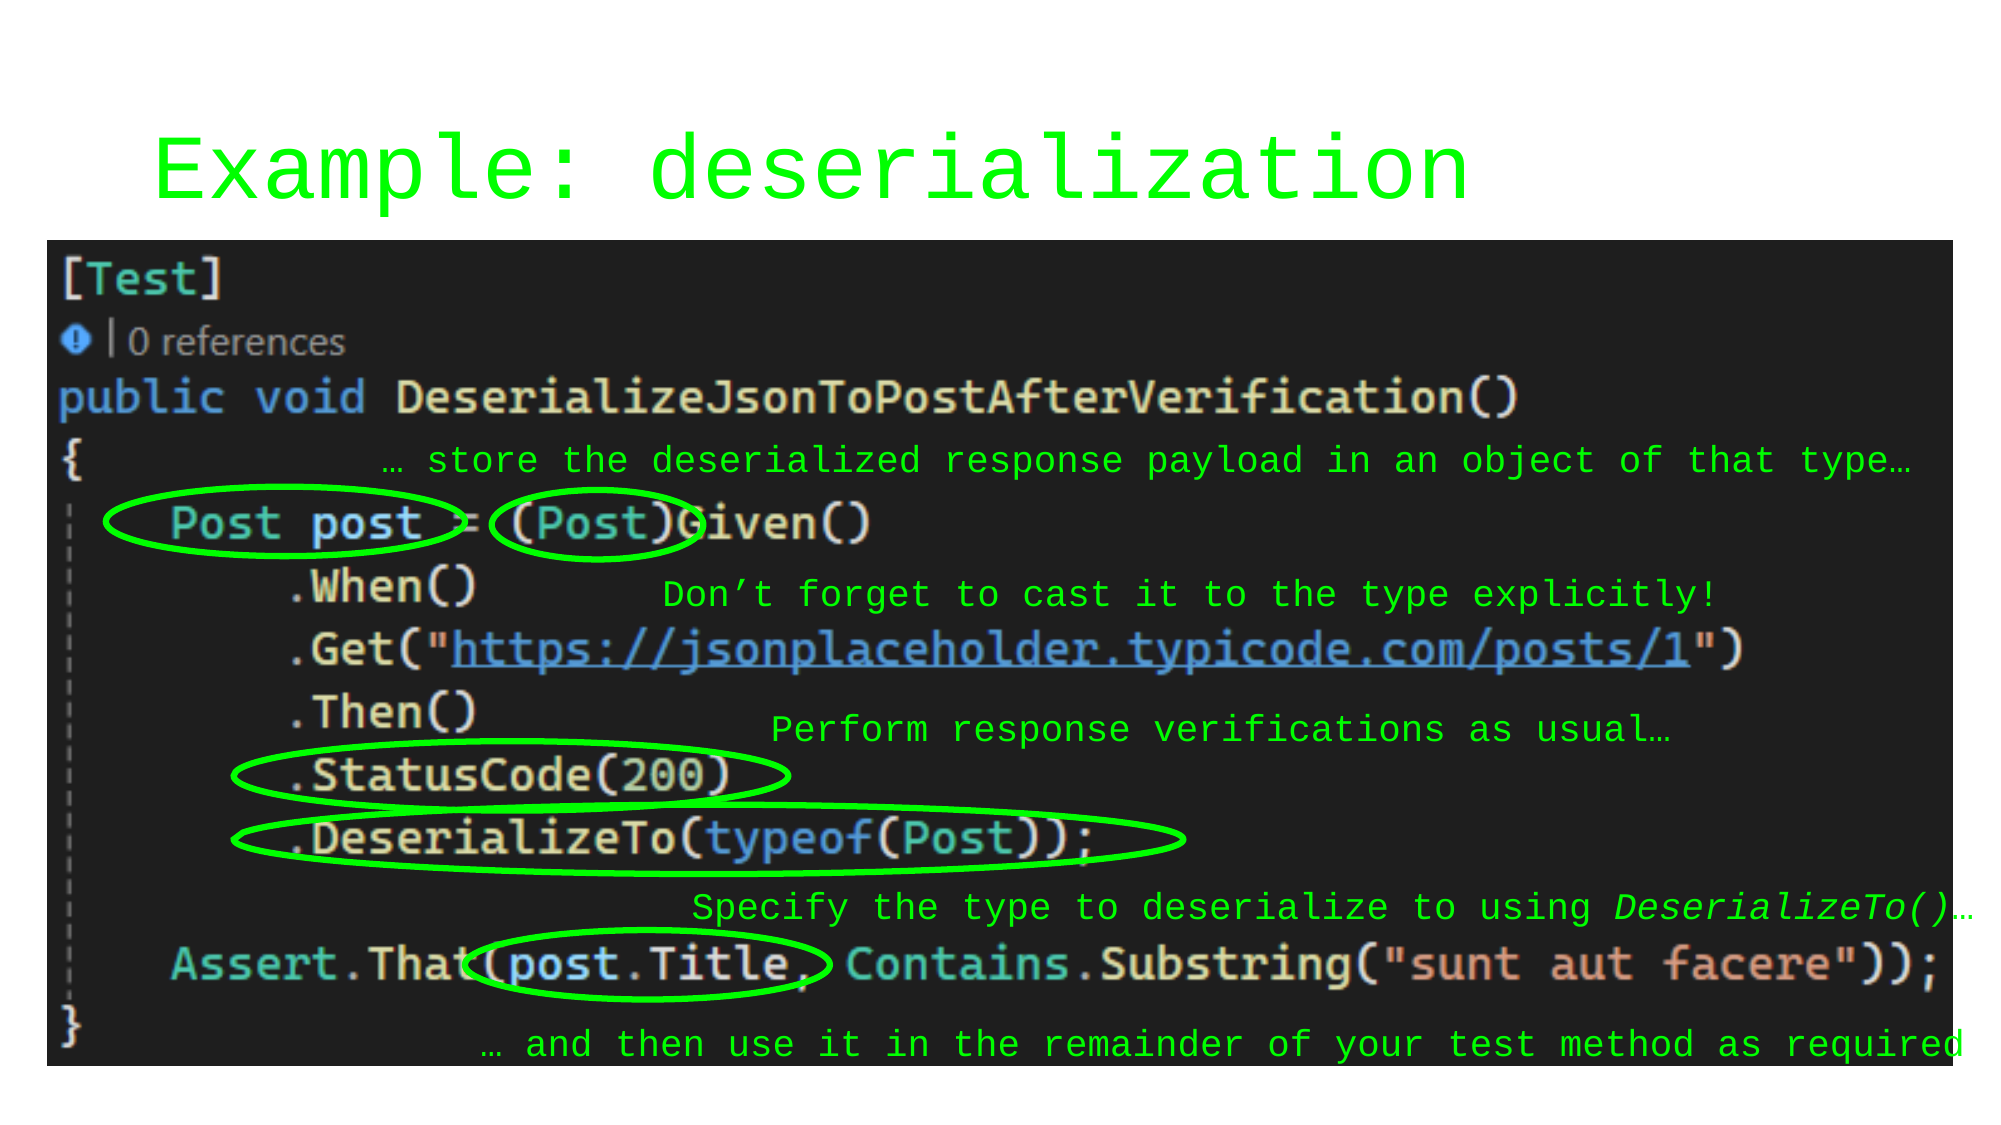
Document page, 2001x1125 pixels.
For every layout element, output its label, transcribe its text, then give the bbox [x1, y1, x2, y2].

picture [495, 494, 700, 556]
picture [238, 745, 784, 806]
picture [110, 490, 461, 552]
text_box Perform response verifications as usual… [755, 696, 1953, 758]
text_box … store the deserialized response payload in an object of that type… [366, 427, 1997, 489]
picture [240, 808, 1179, 870]
title Example: deserialization [137, 59, 1863, 278]
text_box Specify the type to deserialize to using DeserializeTo()… [676, 874, 2000, 935]
picture [47, 240, 1953, 1066]
picture [733, 758, 1953, 874]
text_box … and then use it in the remainder of your test method as required [465, 1011, 2000, 1072]
text_box Don’t forget to cast it to the type explicitly! [647, 561, 1794, 622]
picture [469, 934, 826, 996]
